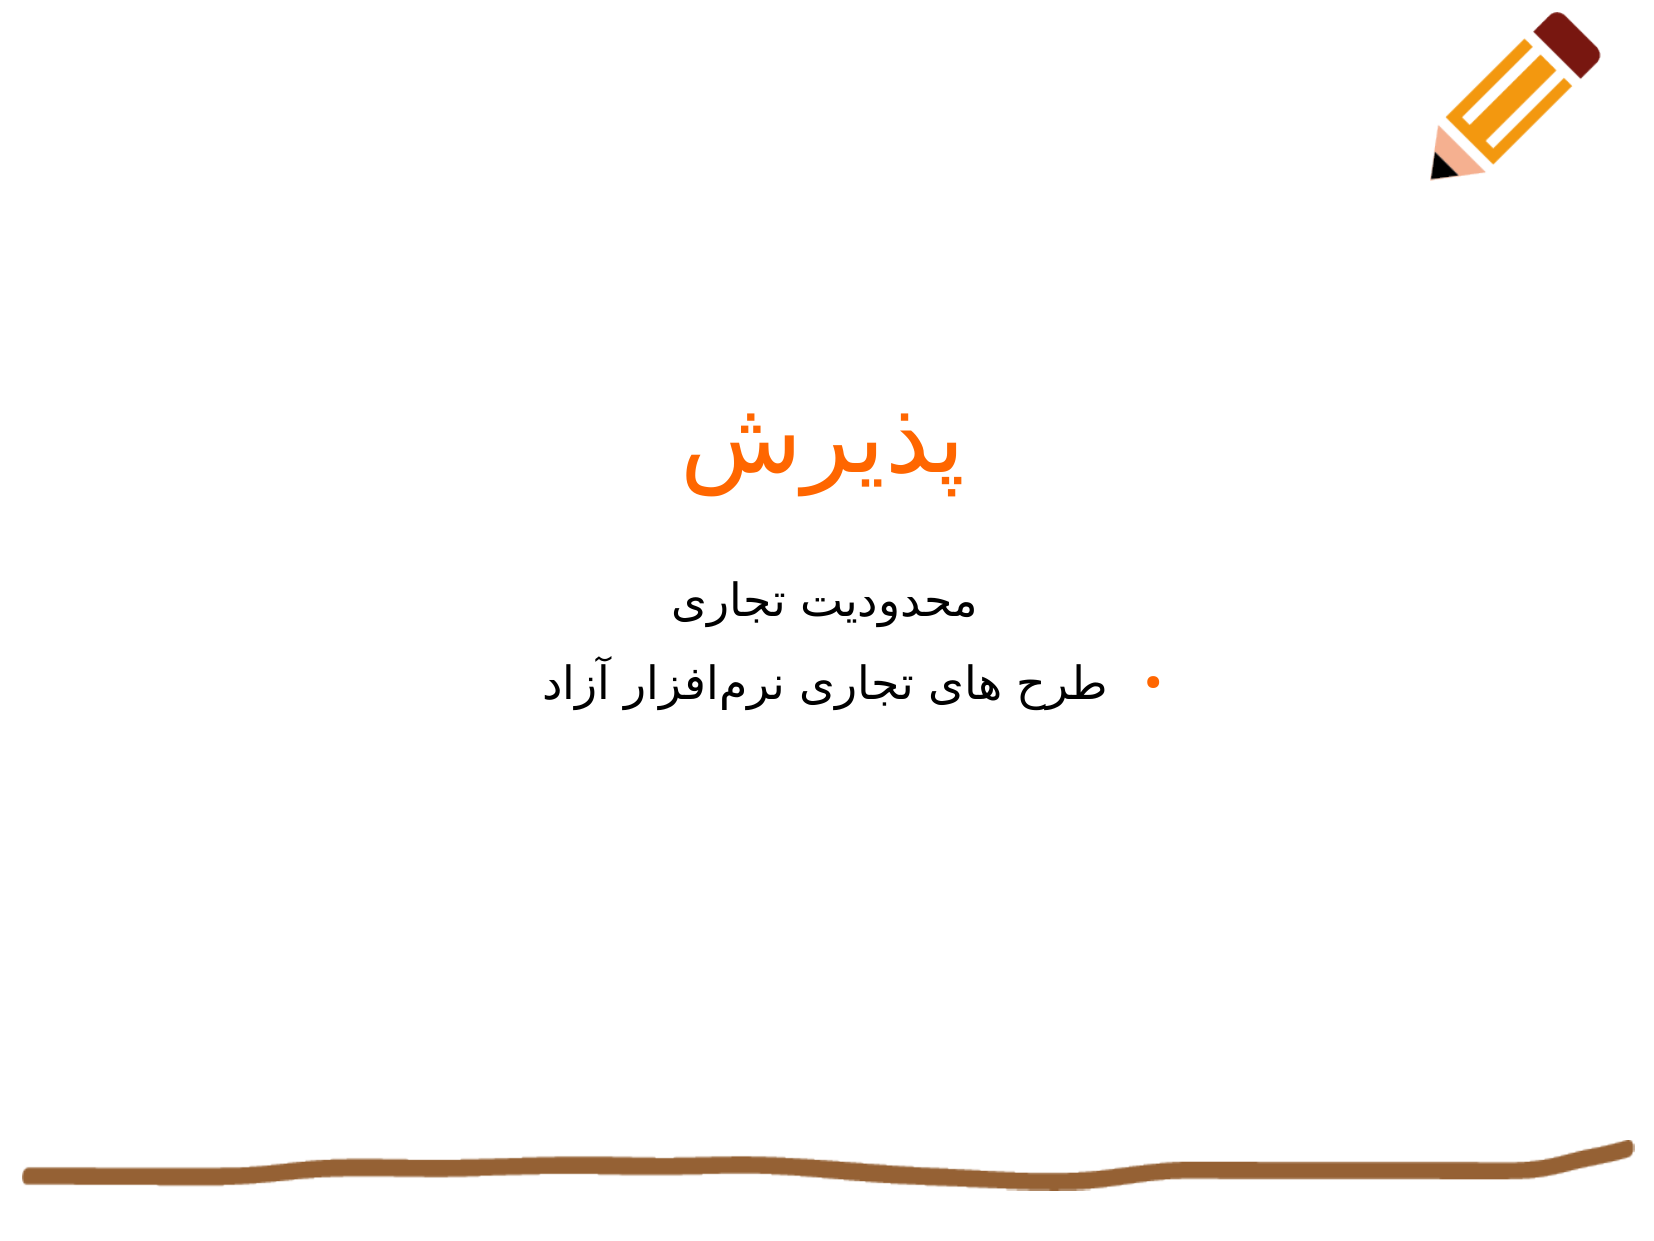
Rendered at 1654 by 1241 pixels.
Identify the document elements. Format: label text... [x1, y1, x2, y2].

list محدودیت تجاری طرح های تجاری نرم‌افزار آزاد [150, 573, 1572, 961]
picture [1430, 12, 1601, 181]
title پذیرش [150, 369, 1497, 506]
picture [22, 1140, 1635, 1191]
